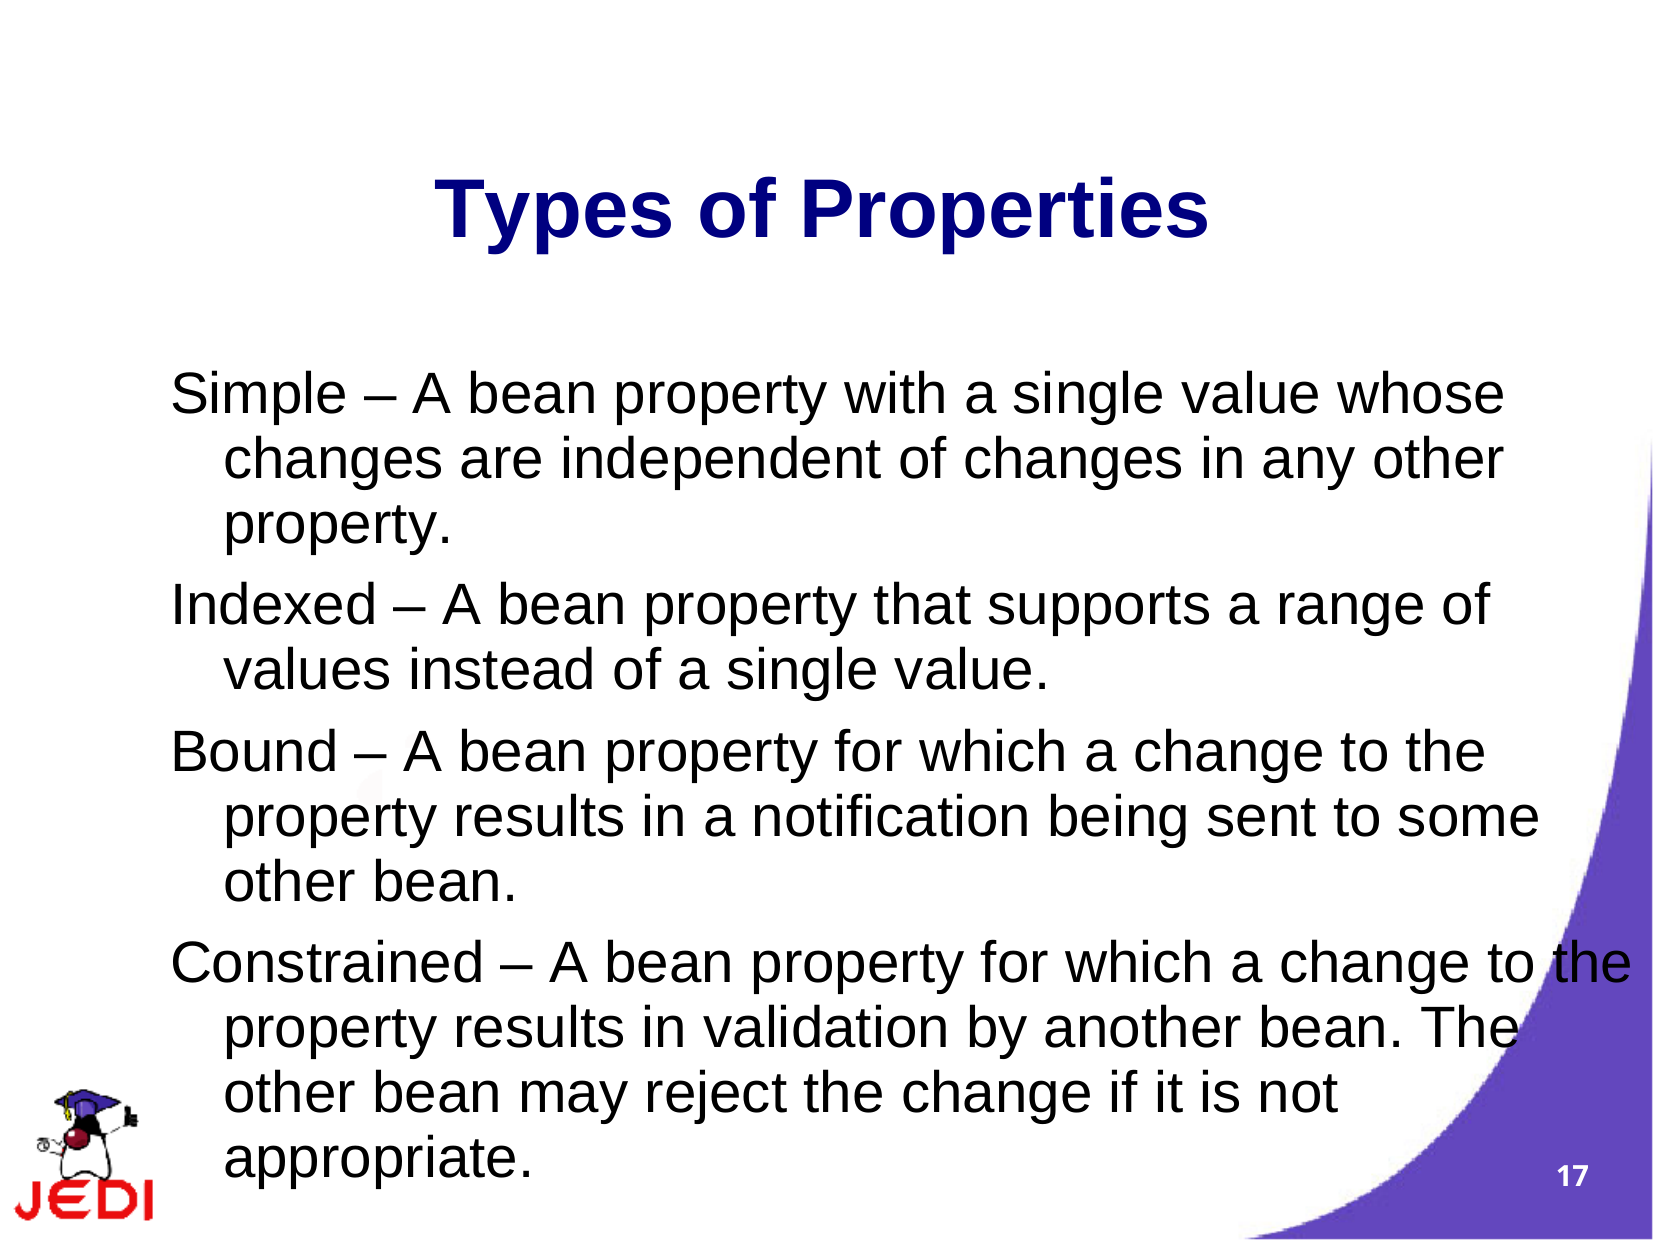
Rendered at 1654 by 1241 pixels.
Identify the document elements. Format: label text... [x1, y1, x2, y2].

picture [0, 0, 1654, 1241]
title Types of Properties [116, 105, 1529, 313]
list Simple – A bean property with a single value whose changes are independent of changes in any other property. Indexed – A bean property that supports a range of values instead of a single value. Bound – A bean property for which a change to the property results in a notification being sent to some other bean. Constrained – A bean property for which a change to the property results in validation by another bean. The other bean may reject the change if it is not appropriate. [152, 360, 1654, 1188]
